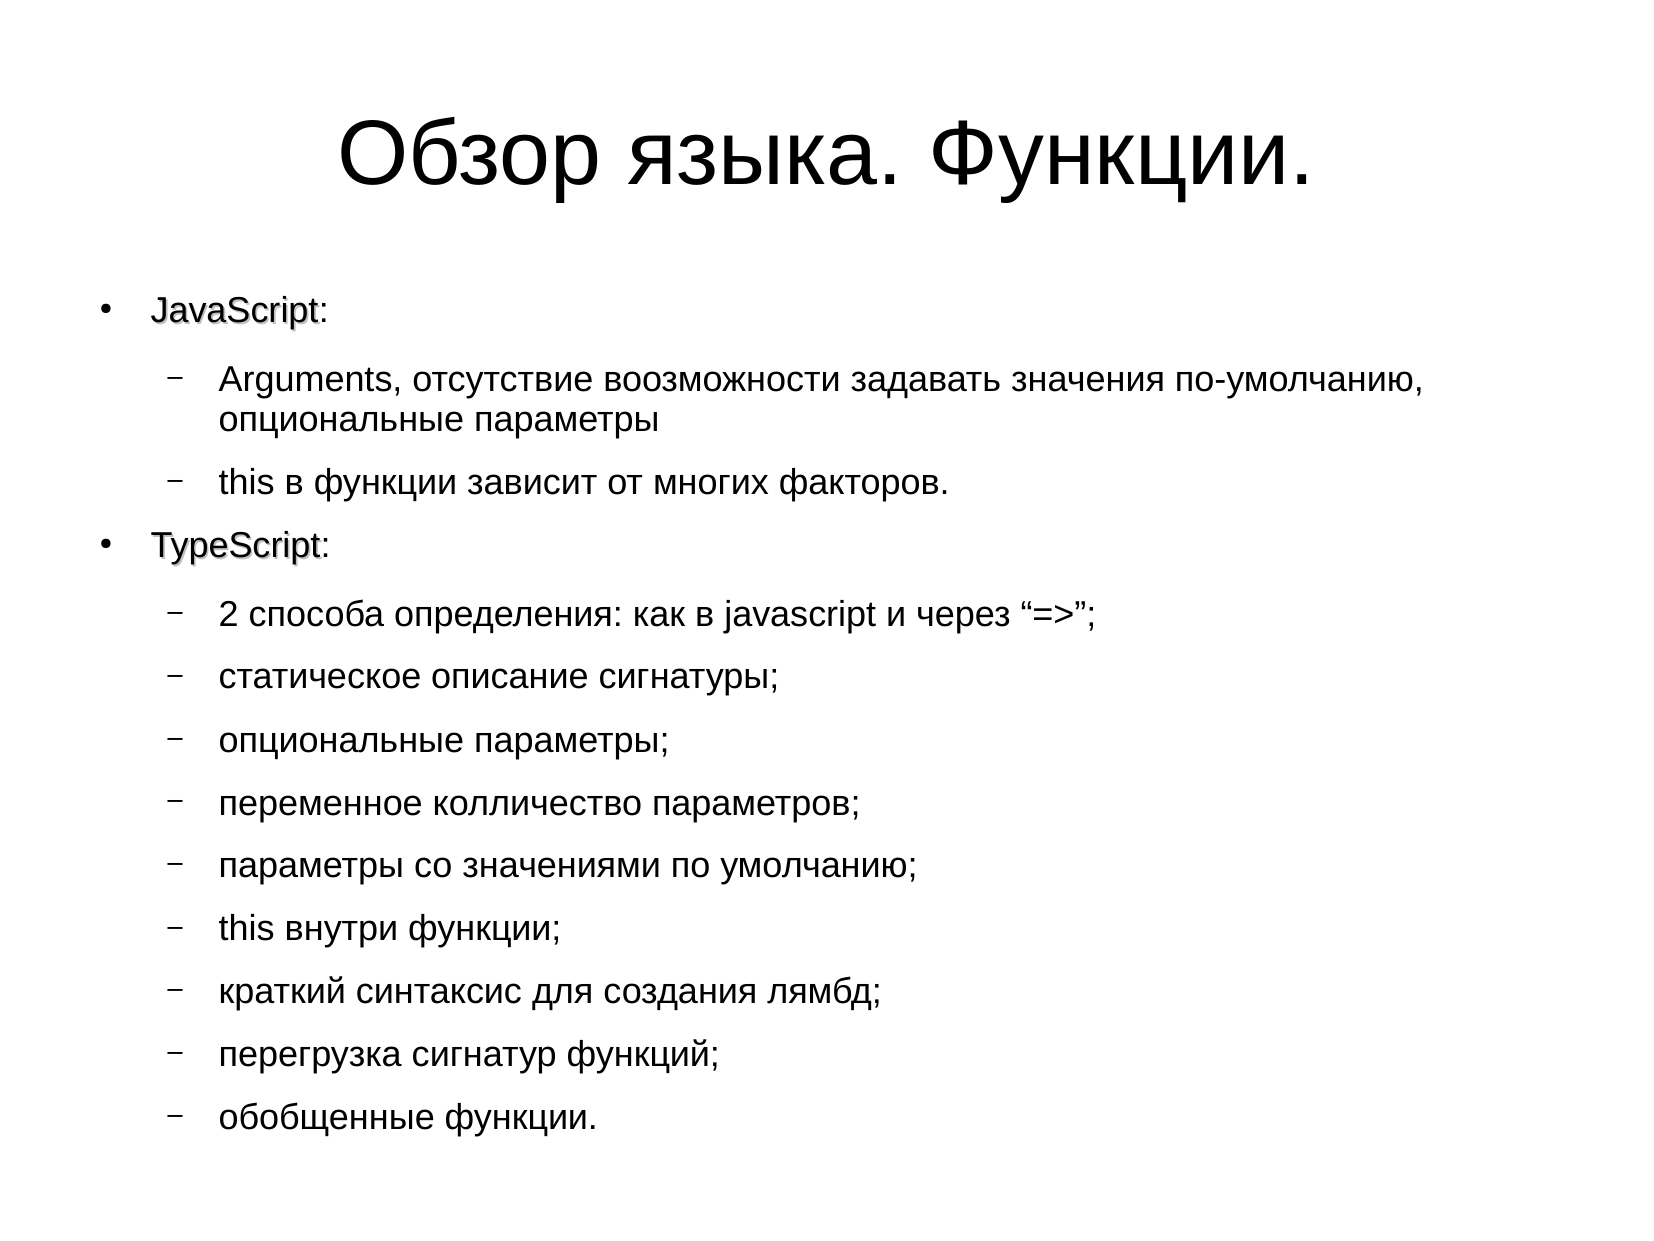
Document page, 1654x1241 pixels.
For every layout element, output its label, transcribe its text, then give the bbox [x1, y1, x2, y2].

title Обзор языка. Функции. [82, 49, 1571, 257]
list JavaScript: Arguments, отсутствие воозможности задавать значения по-умолчанию, опциональные параметры this в функции зависит от многих факторов. TypeScript: 2 способа определения: как в javascript и через “=>”; статическое описание сигнатуры; опциональные параметры; переменное колличество параметров; параметры со значениями по умолчанию; this внутри функции; краткий синтаксис для создания лямбд; перегрузка сигнатур функций; обобщенные функции. [82, 290, 1571, 1141]
